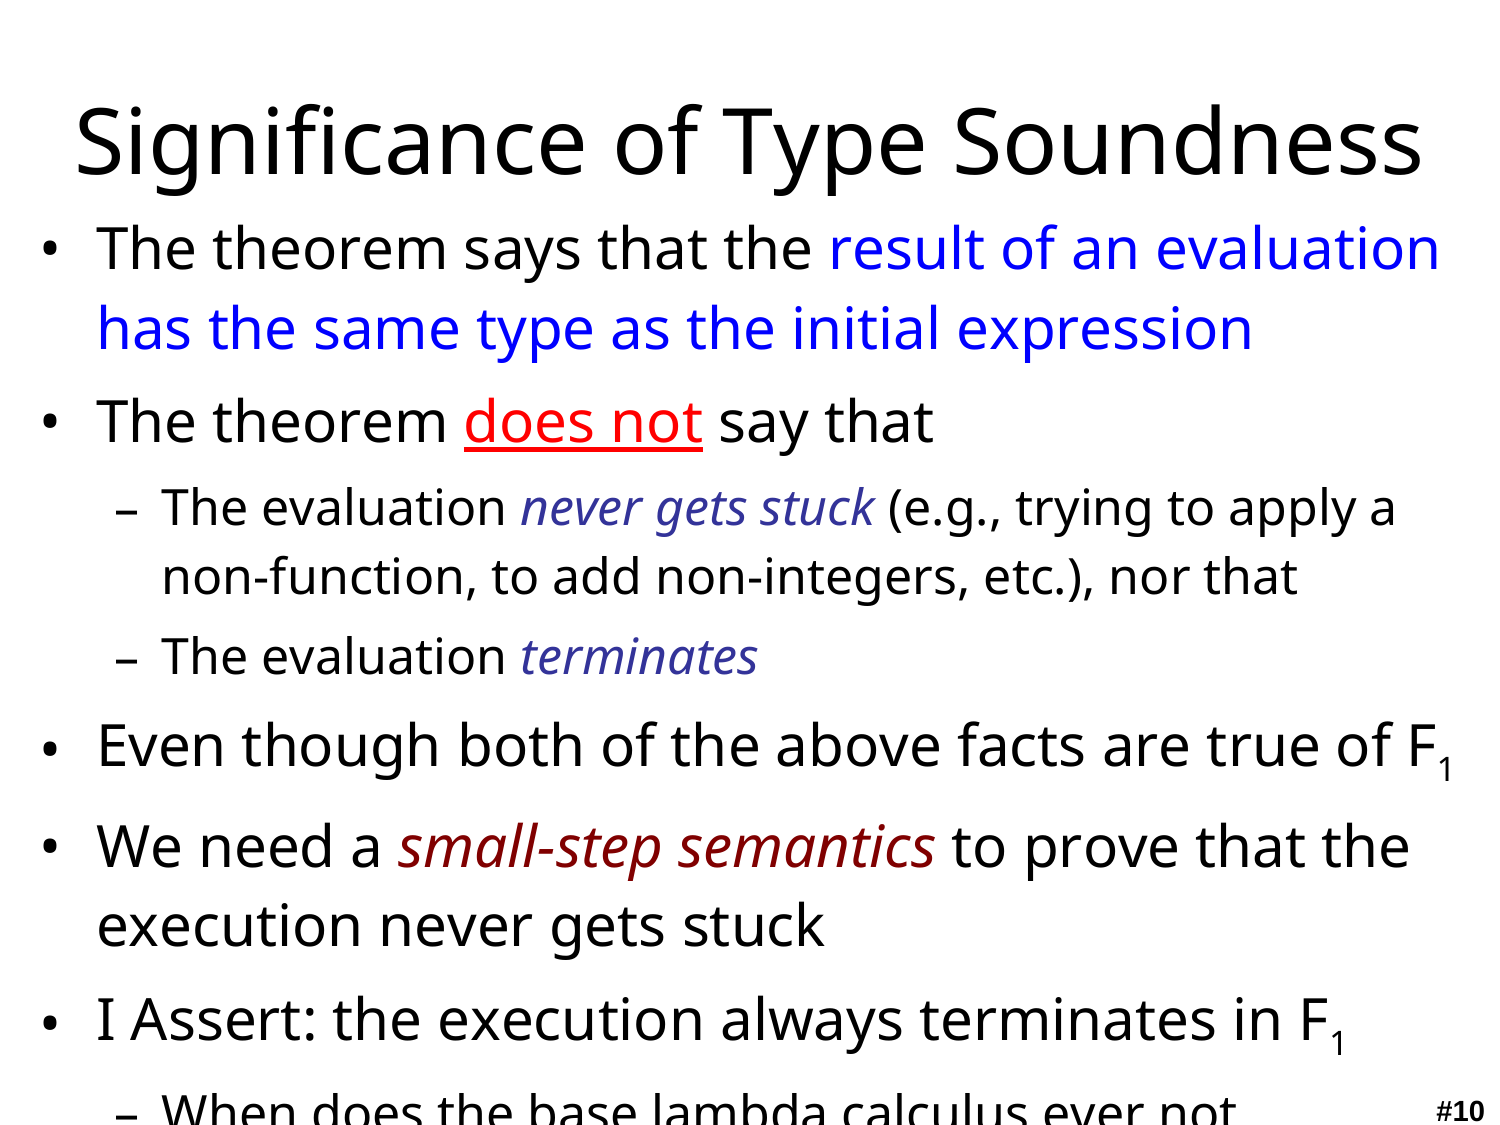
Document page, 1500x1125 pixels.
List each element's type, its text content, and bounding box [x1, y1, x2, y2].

list The theorem says that the result of an evaluation has the same type as the initial expression The theorem does not say that The evaluation never gets stuck (e.g., trying to apply a non-function, to add non-integers, etc.), nor that The evaluation terminates Even though both of the above facts are true of F1 We need a small-step semantics to prove that the execution never gets stuck I Assert: the execution always terminates in F1 When does the base lambda calculus ever not terminate? [24, 199, 1476, 1038]
title Significance of Type Soundness [24, 45, 1476, 199]
